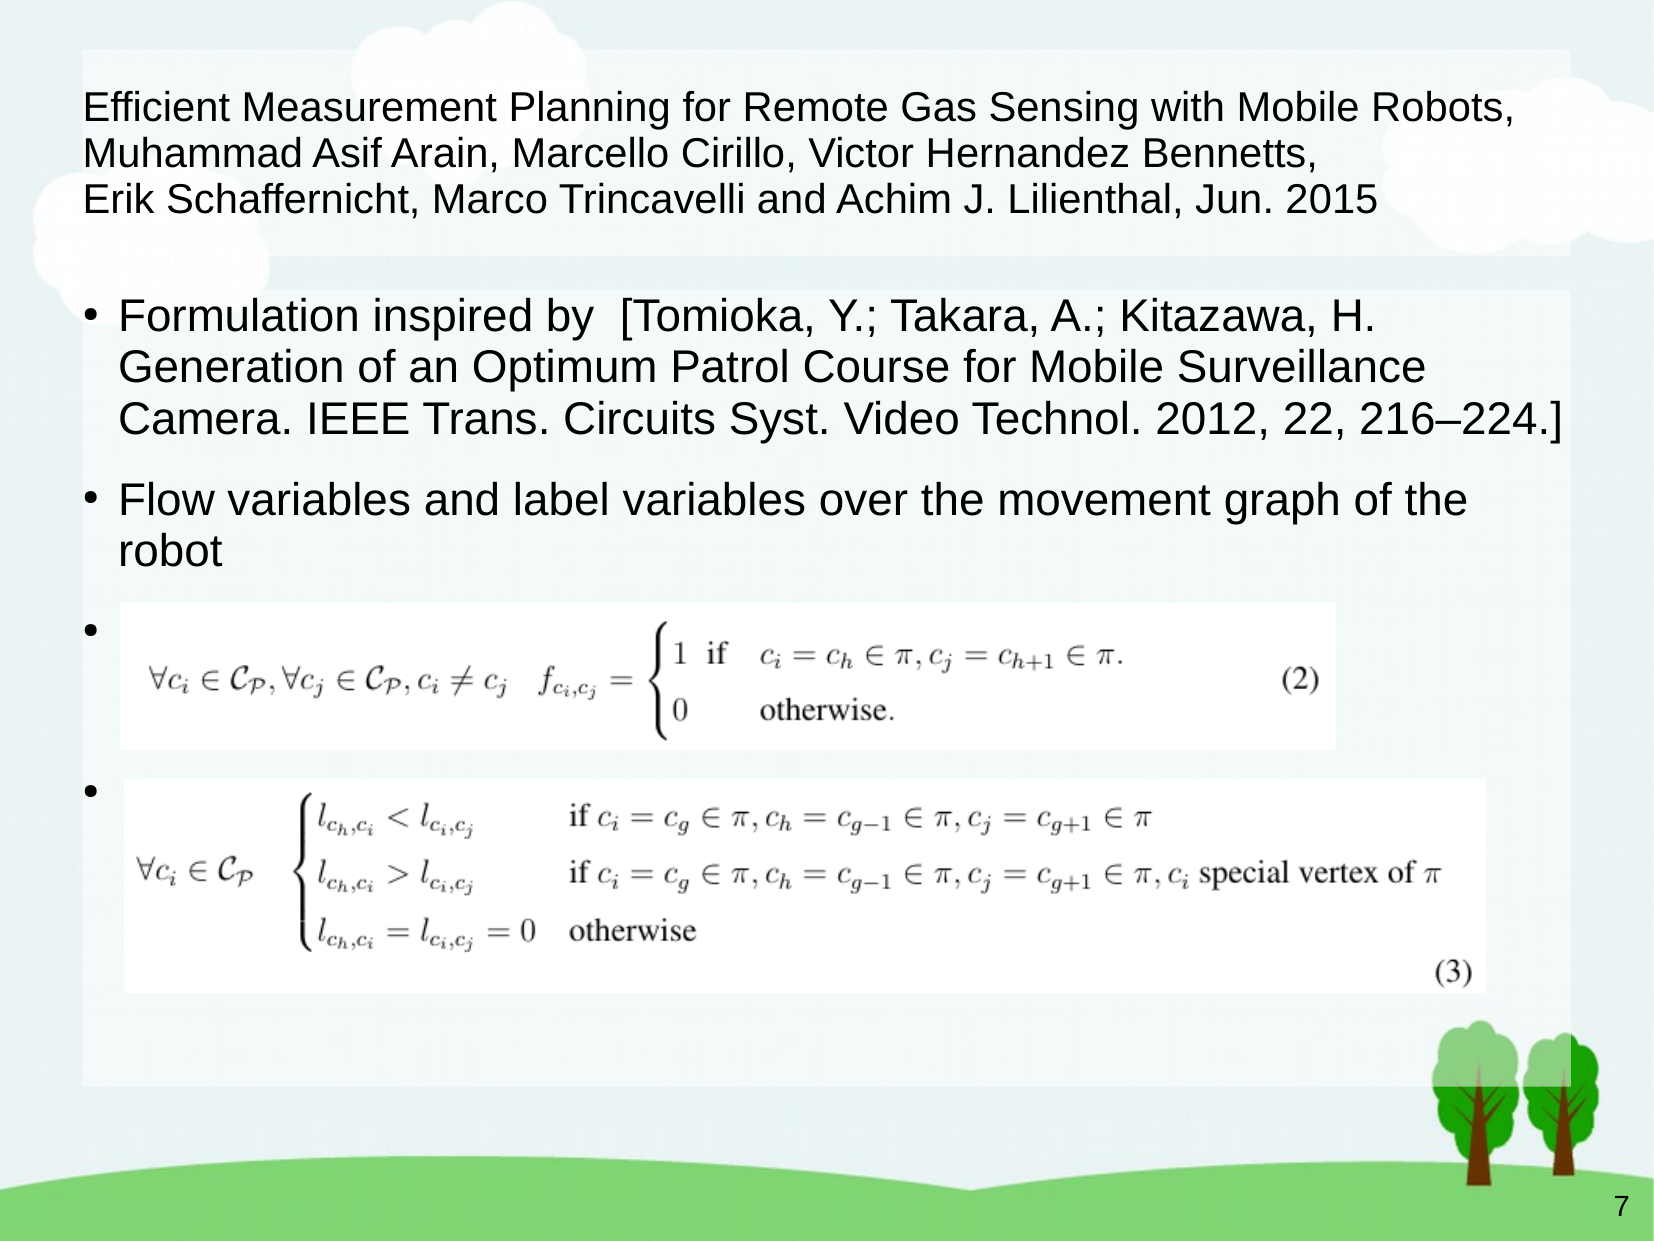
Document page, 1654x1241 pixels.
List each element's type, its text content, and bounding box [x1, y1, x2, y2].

picture [0, 0, 1654, 1241]
list Formulation inspired by [Tomioka, Y.; Takara, A.; Kitazawa, H. Generation of an Optimum Patrol Course for Mobile Surveillance Camera. IEEE Trans. Circuits Syst. Video Technol. 2012, 22, 216–224.] Flow variables and label variables over the movement graph of the robot [82, 290, 1571, 1087]
title Efficient Measurement Planning for Remote Gas Sensing with Mobile Robots, Muhammad Asif Arain, Marcello Cirillo, Victor Hernandez Bennetts, Erik Schaffernicht, Marco Trincavelli and Achim J. Lilienthal, Jun. 2015 [82, 49, 1571, 257]
